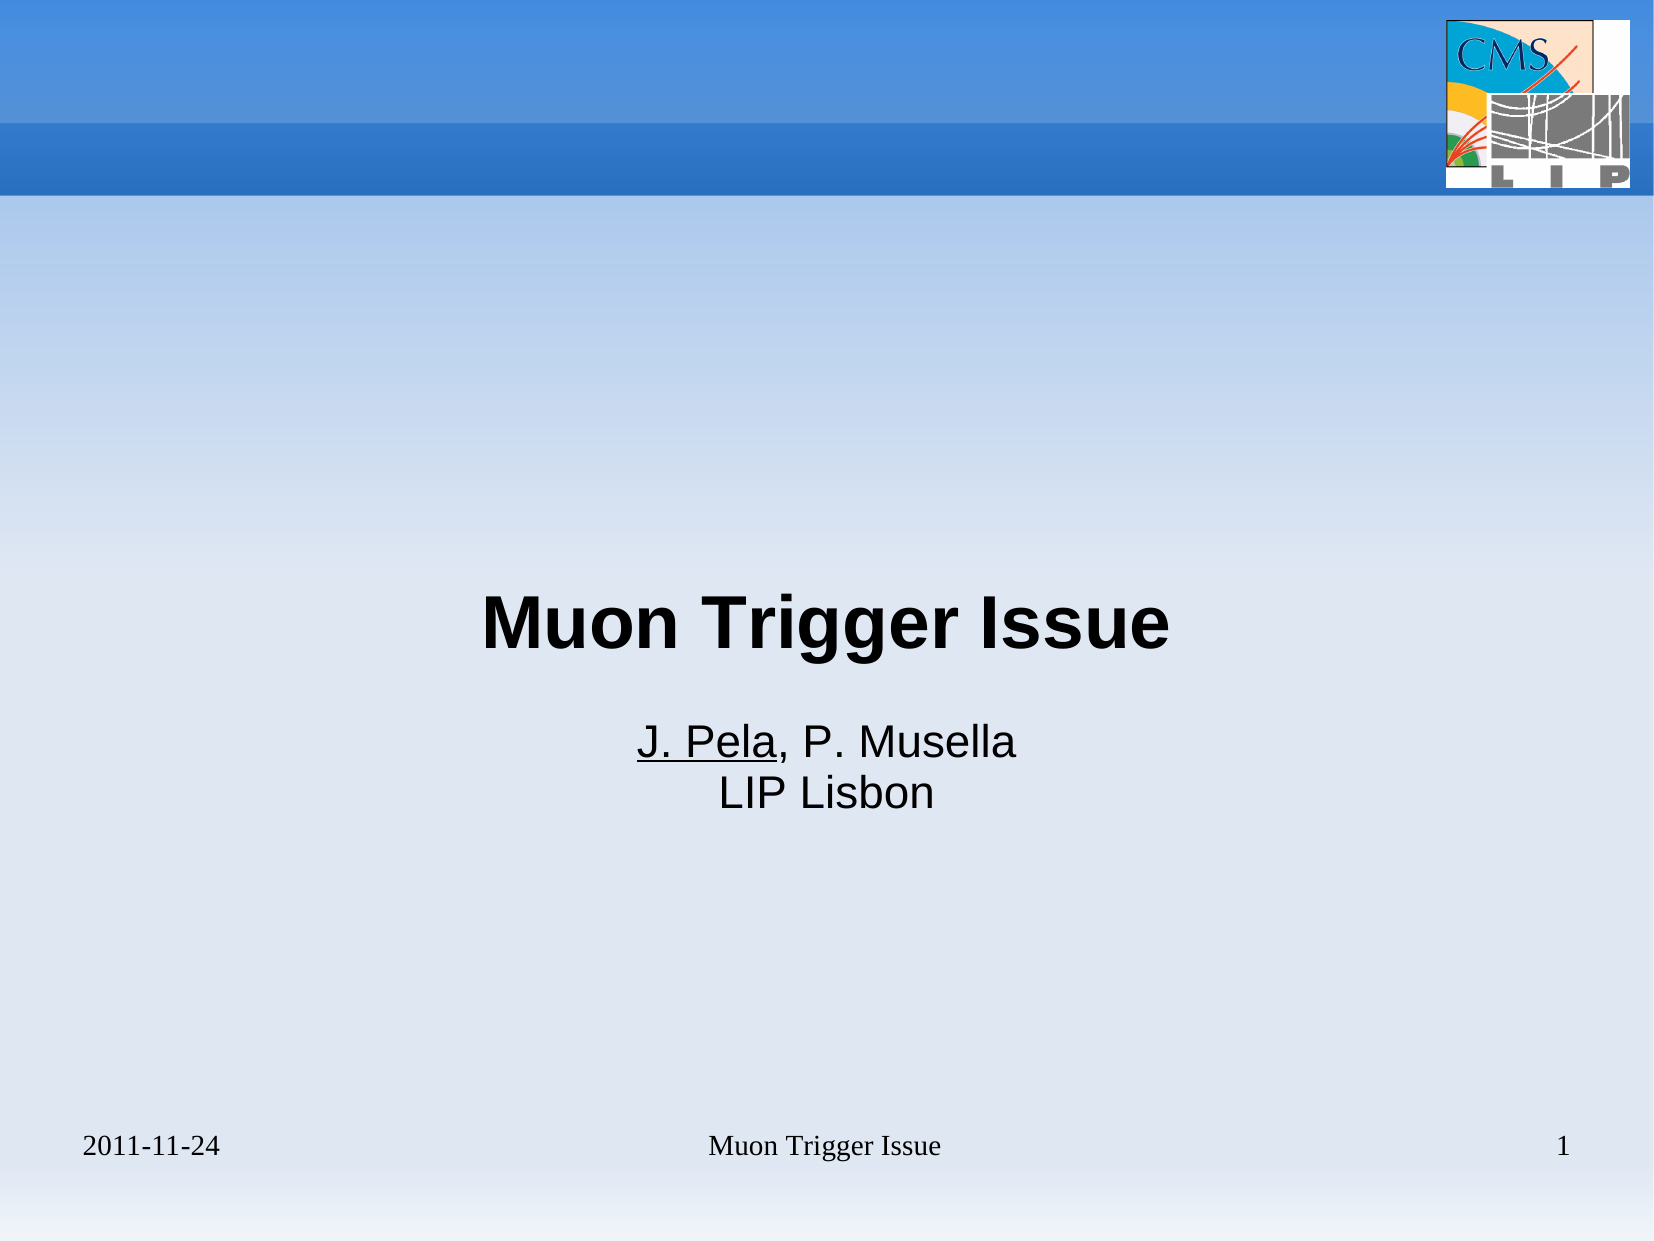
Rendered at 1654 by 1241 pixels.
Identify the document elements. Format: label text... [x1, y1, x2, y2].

picture [0, 0, 1654, 1241]
subtitle Muon Trigger Issue J. Pela, P. Musella LIP Lisbon [82, 290, 1571, 1109]
